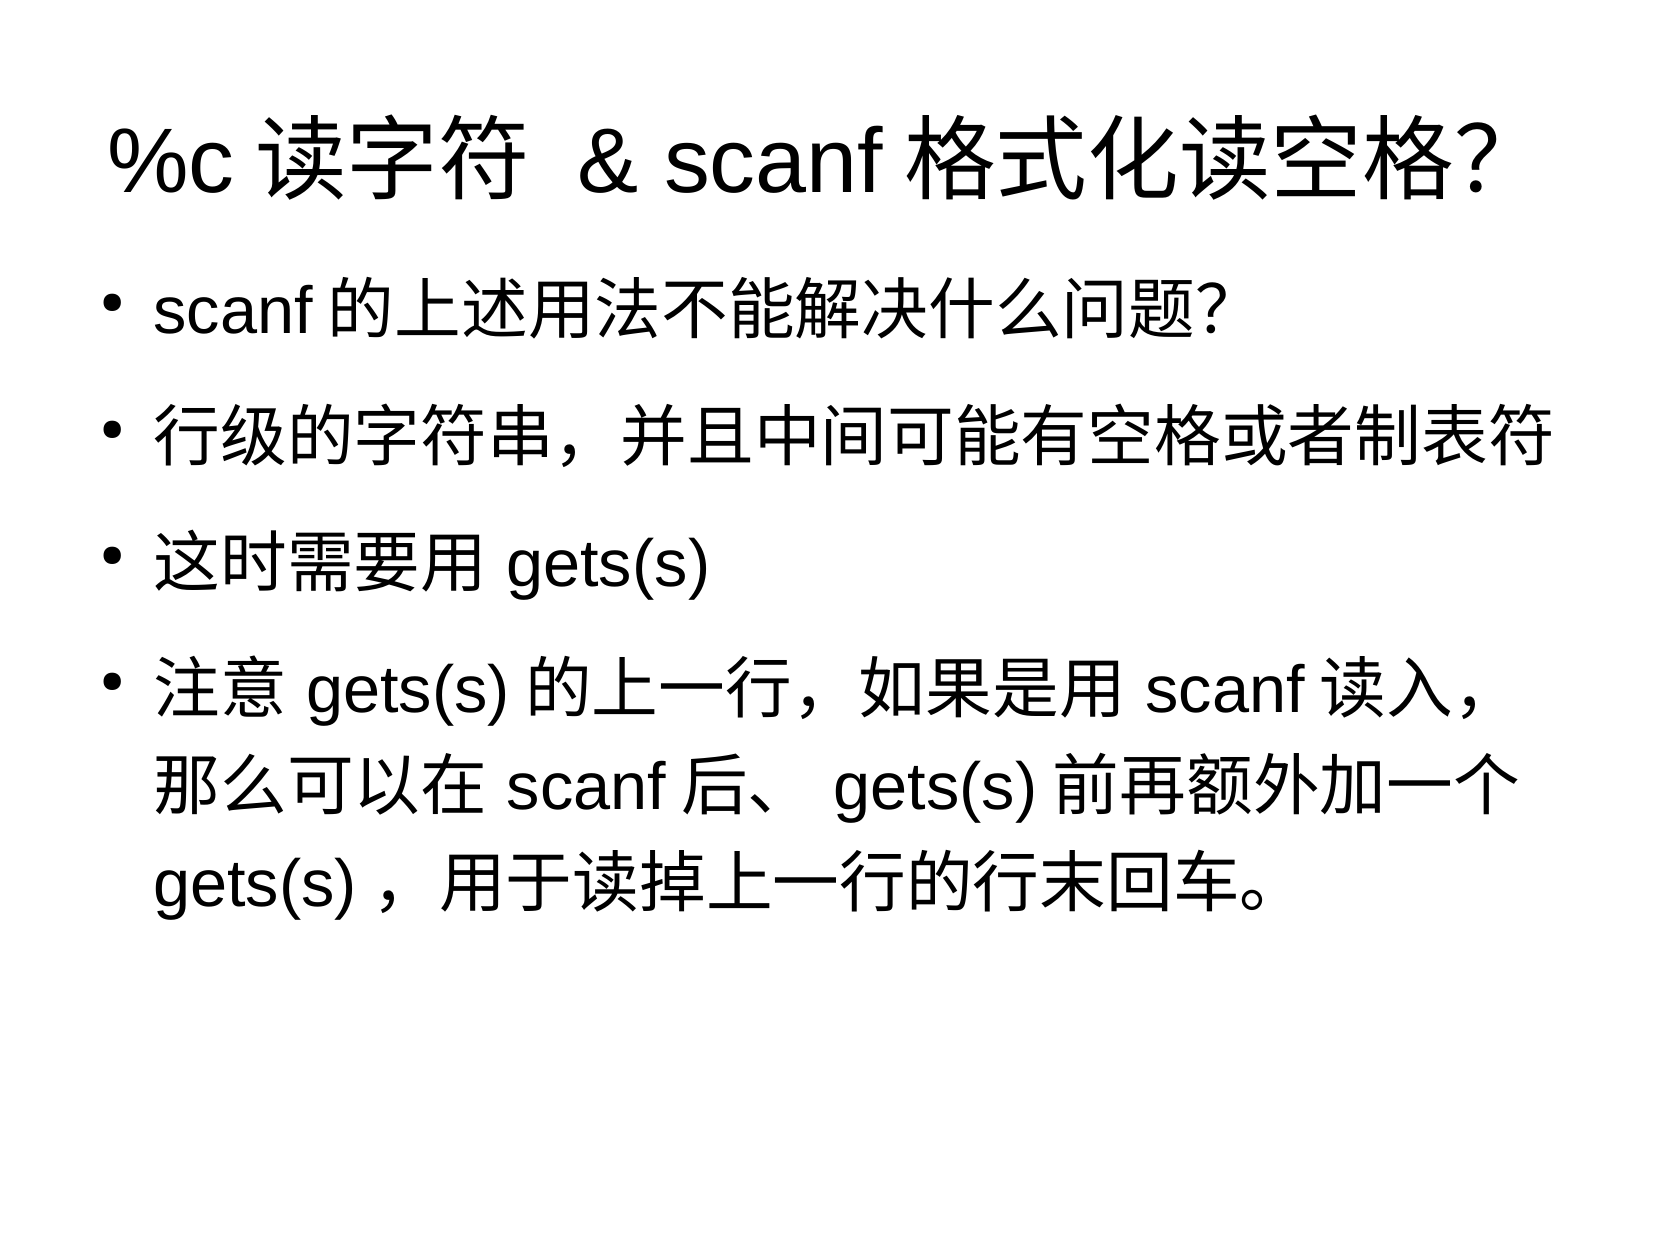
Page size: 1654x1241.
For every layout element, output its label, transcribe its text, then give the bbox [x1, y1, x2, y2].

title %c读字符 & scanf格式化读空格？ [82, 49, 1571, 256]
list scanf的上述用法不能解决什么问题？ 行级的字符串，并且中间可能有空格或者制表符 这时需要用gets(s) 注意gets(s)的上一行，如果是用scanf读入，那么可以在scanf后、gets(s)前再额外加一个gets(s)，用于读掉上一行的行末回车。 [82, 256, 1571, 1205]
